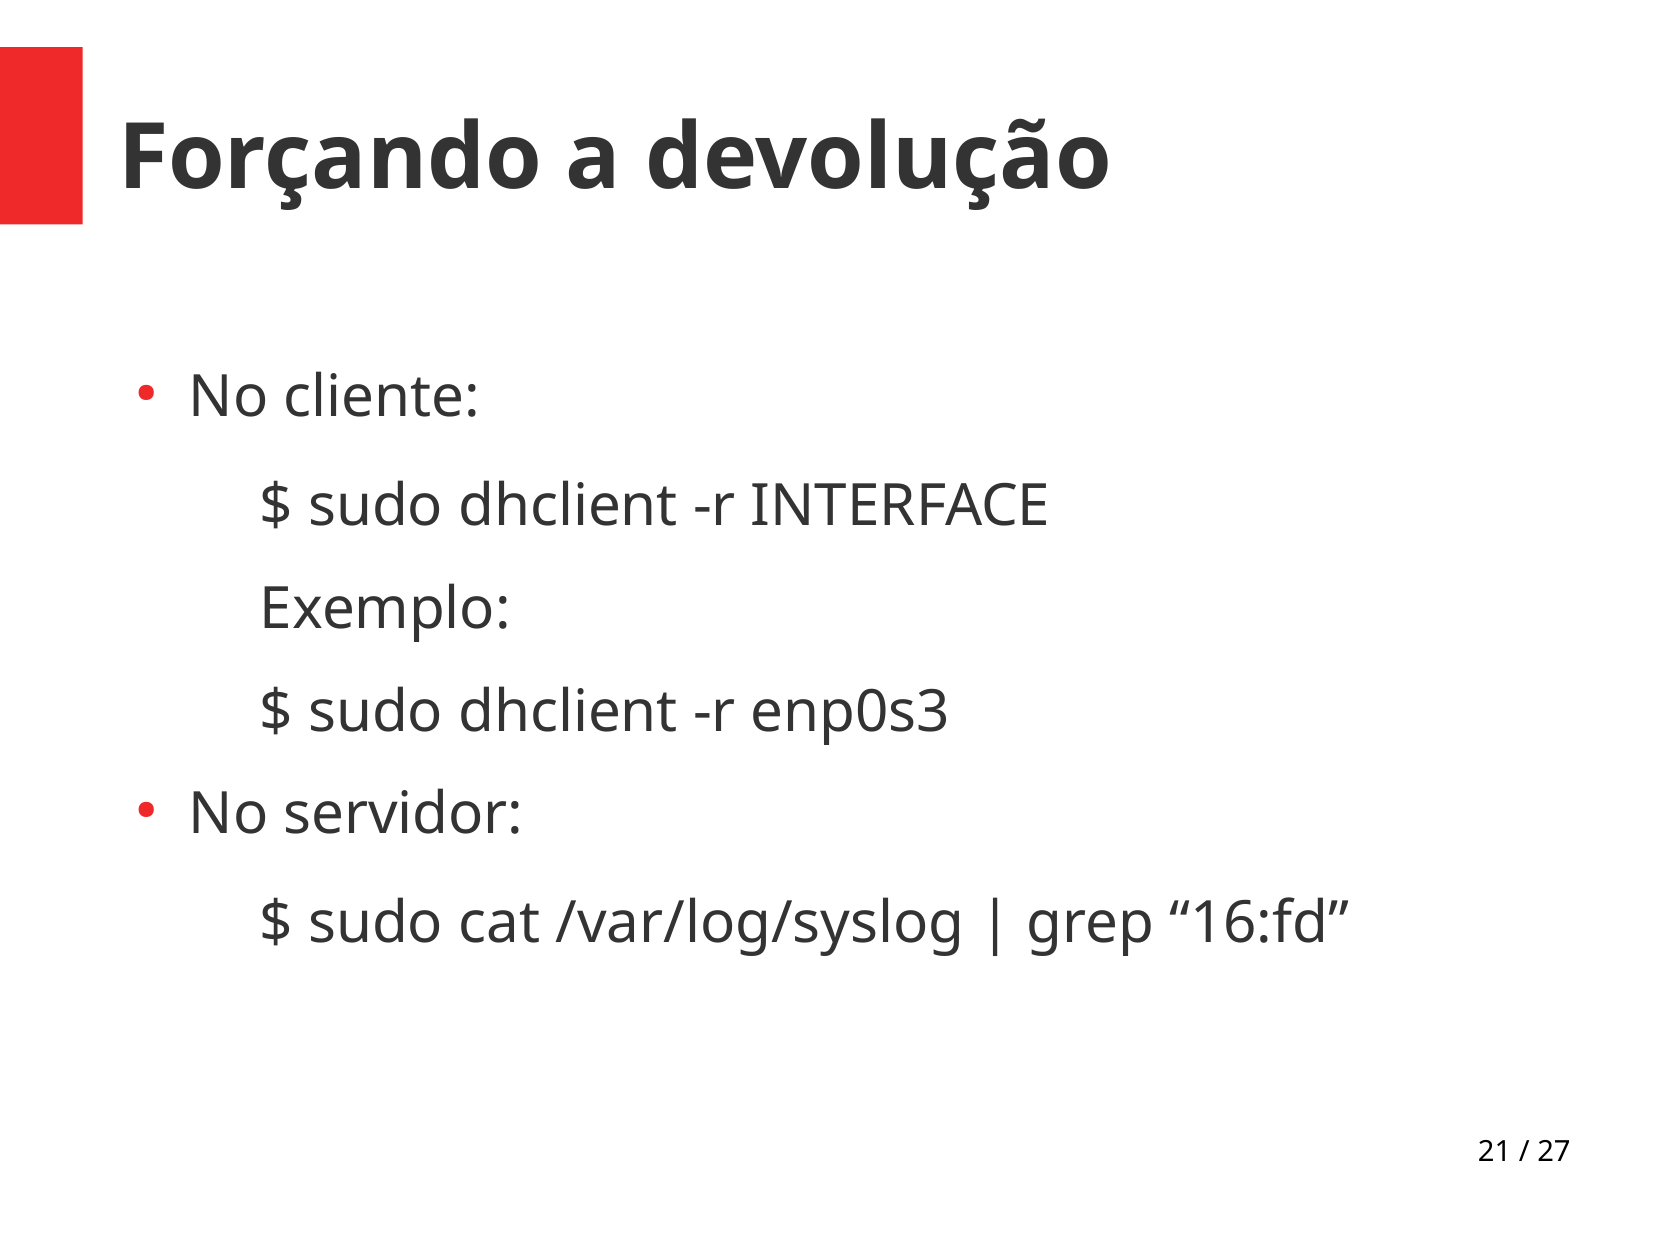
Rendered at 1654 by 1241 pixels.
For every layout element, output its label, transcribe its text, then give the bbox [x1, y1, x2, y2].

title Forçando a devolução [118, 49, 1571, 257]
list No cliente: $ sudo dhclient -r INTERFACE Exemplo: $ sudo dhclient -r enp0s3 No servidor: $ sudo cat /var/log/syslog | grep “16:fd” [118, 354, 1536, 1074]
